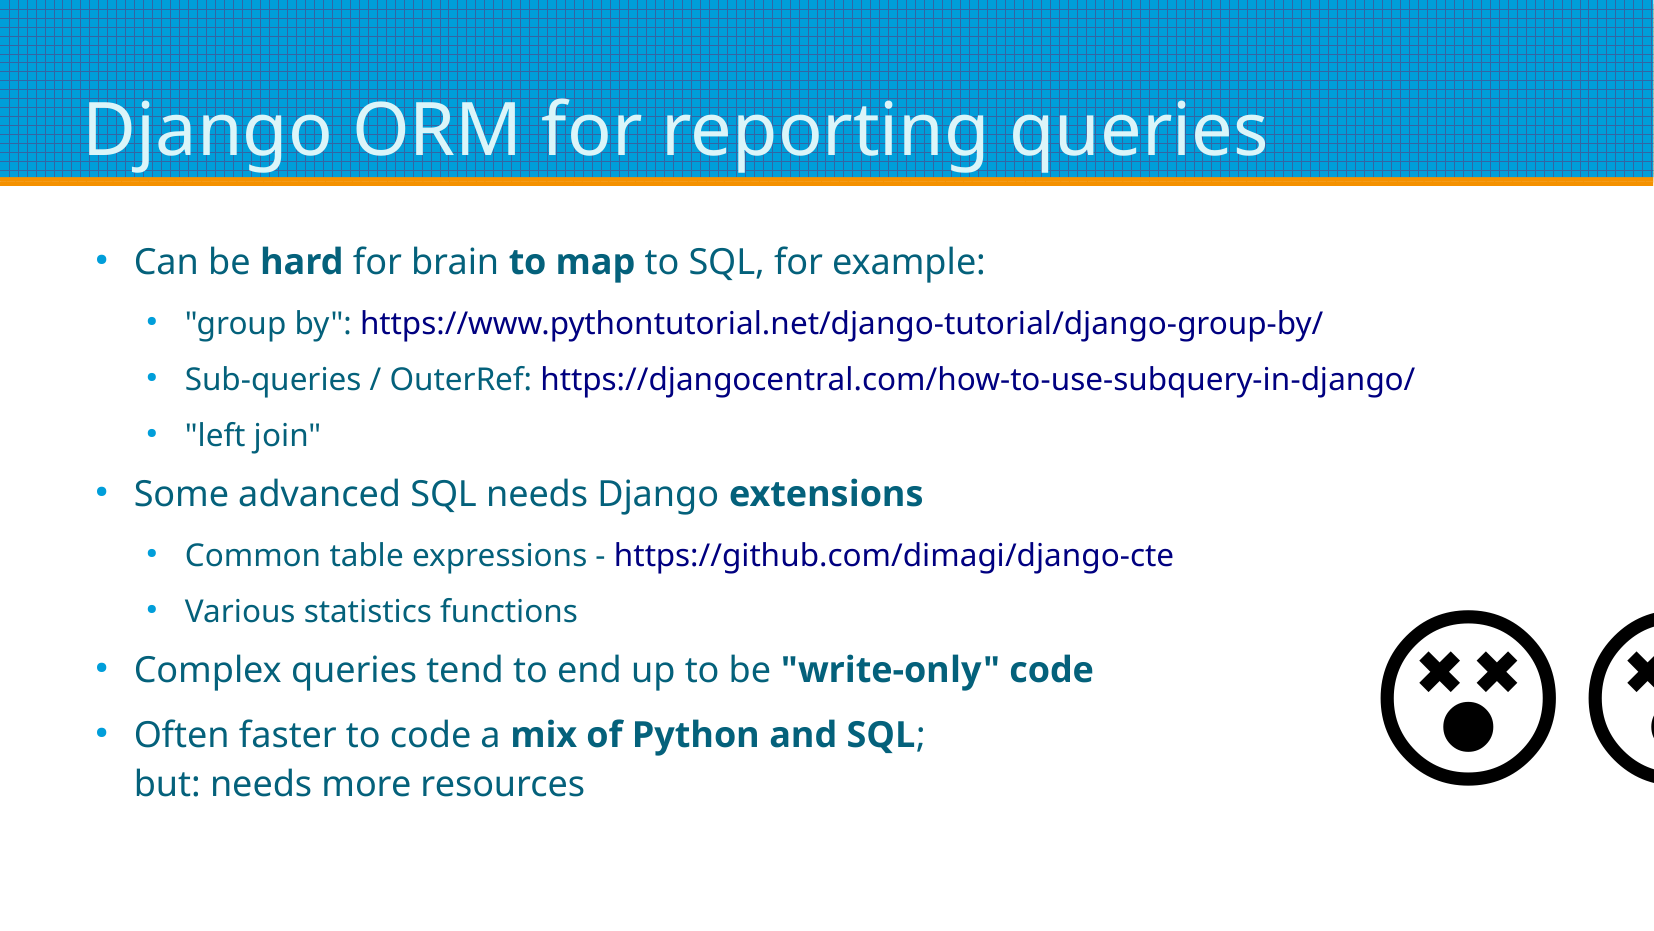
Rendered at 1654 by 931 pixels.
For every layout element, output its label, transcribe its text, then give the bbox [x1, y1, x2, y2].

list Can be hard for brain to map to SQL, for example: "group by": https://www.pythontutorial.net/django-tutorial/django-group-by/ Sub-queries / OuterRef: https://djangocentral.com/how-to-use-subquery-in-django/ "left join" Some advanced SQL needs Django extensions Common table expressions - https://github.com/dimagi/django-cte Various statistics functions Complex queries tend to end up to be "write-only" code Often faster to code a mix of Python and SQL; but: needs more resources [82, 236, 1571, 813]
text_box 😵‍💫 [1358, 531, 1625, 857]
title Django ORM for reporting queries [82, 14, 1571, 178]
